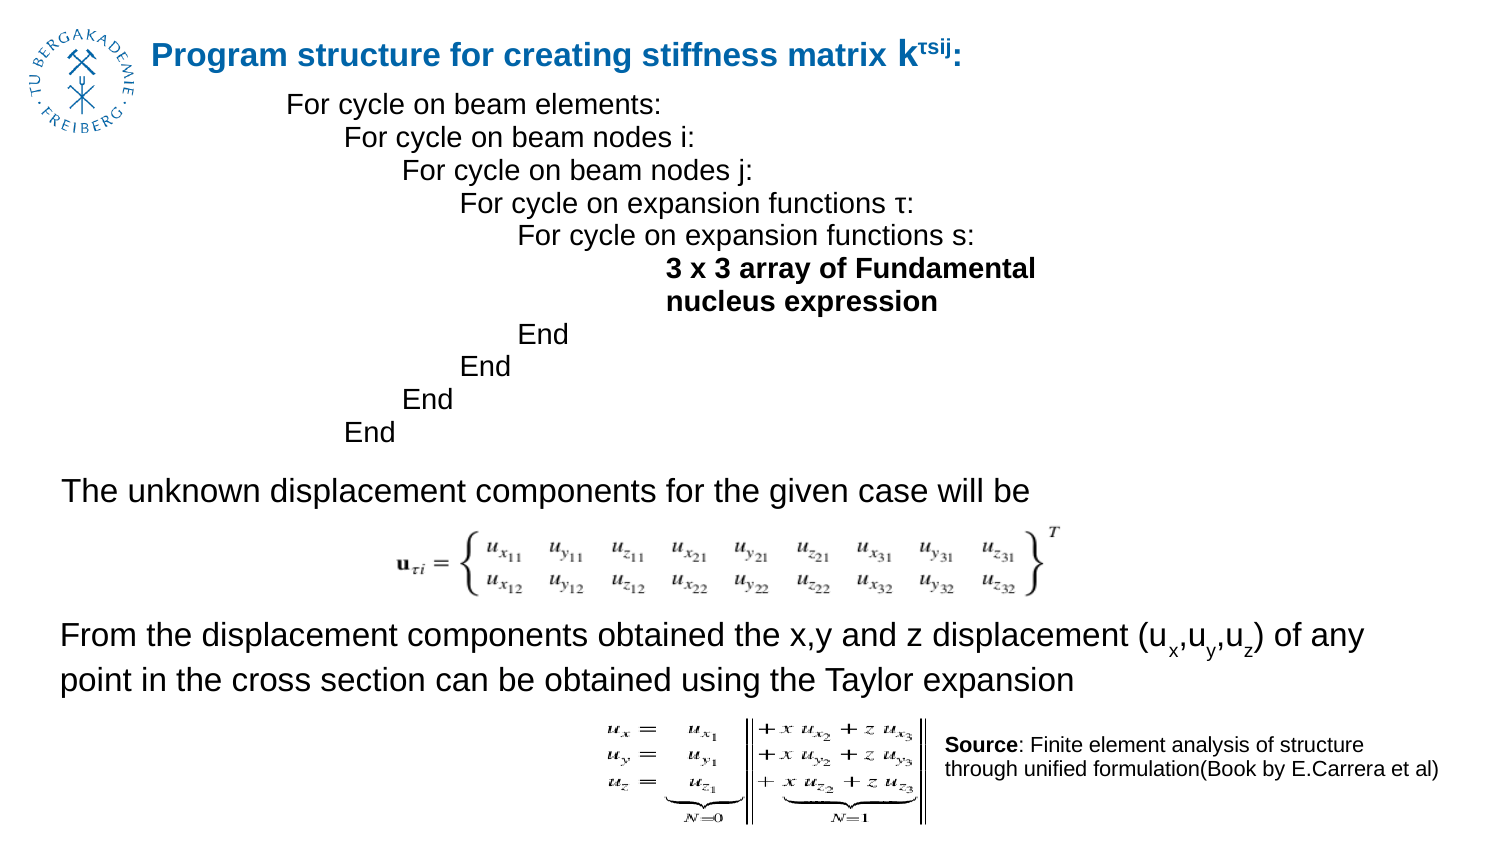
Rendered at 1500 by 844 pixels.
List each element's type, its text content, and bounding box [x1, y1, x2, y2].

text_box Source: Finite element analysis of structure through unified formulation(Book by E.Carrera et al) [930, 725, 1456, 789]
text_box The unknown displacement components for the given case will be [46, 465, 1307, 564]
text_box Program structure for creating stiffness matrix kτsij: [136, 25, 991, 120]
picture [390, 518, 1081, 609]
text_box For cycle on beam elements: For cycle on beam nodes i: For cycle on beam nodes j: For cycle on expansion functions τ: For cycle on expansion functions s: 3 x 3 array of Fundamental nucleus expression End End End End [271, 80, 1457, 489]
picture [597, 713, 931, 830]
picture [29, 29, 134, 133]
text_box From the displacement components obtained the x,y and z displacement (ux,uy,uz) of any point in the cross section can be obtained using the Taylor expansion [45, 609, 1426, 759]
